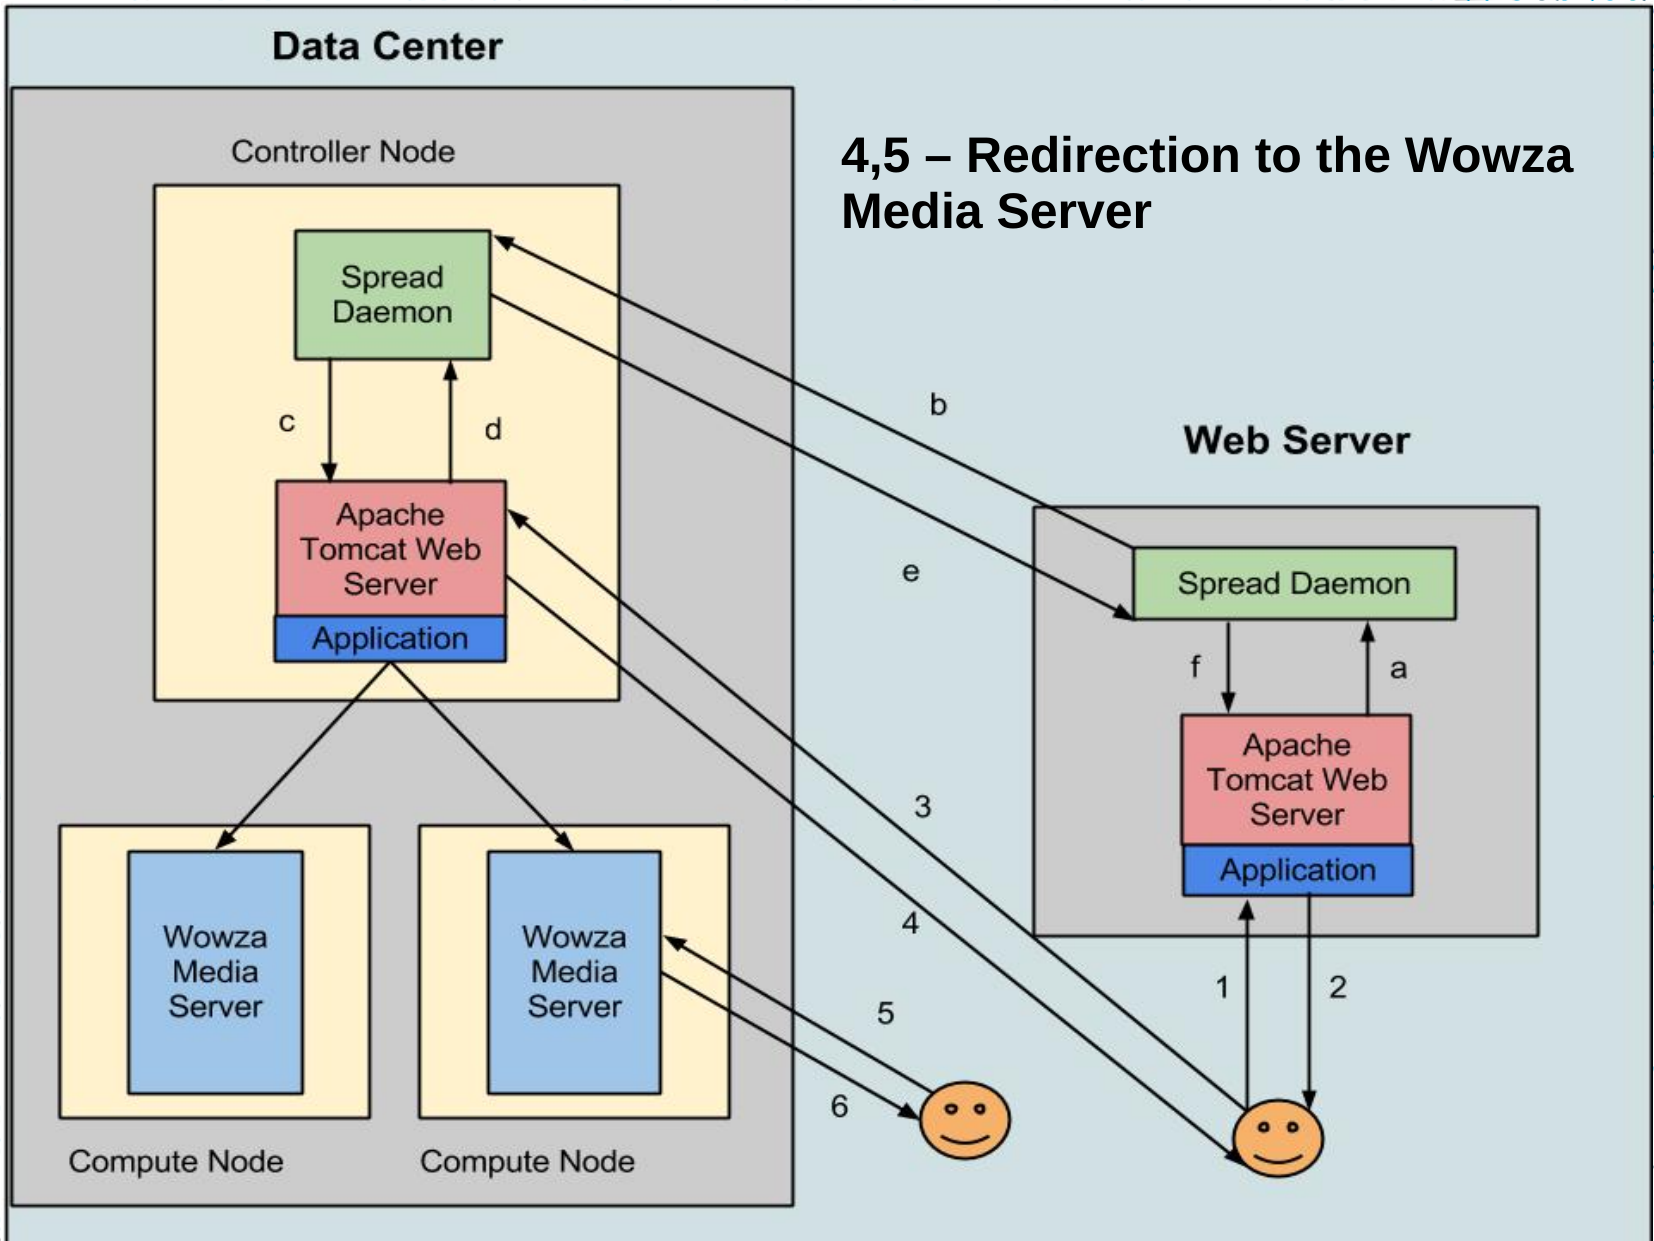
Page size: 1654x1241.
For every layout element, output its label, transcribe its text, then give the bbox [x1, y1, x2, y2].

picture [0, 0, 1654, 1241]
text_box 4,5 – Redirection to the Wowza Media Server [826, 120, 1614, 249]
